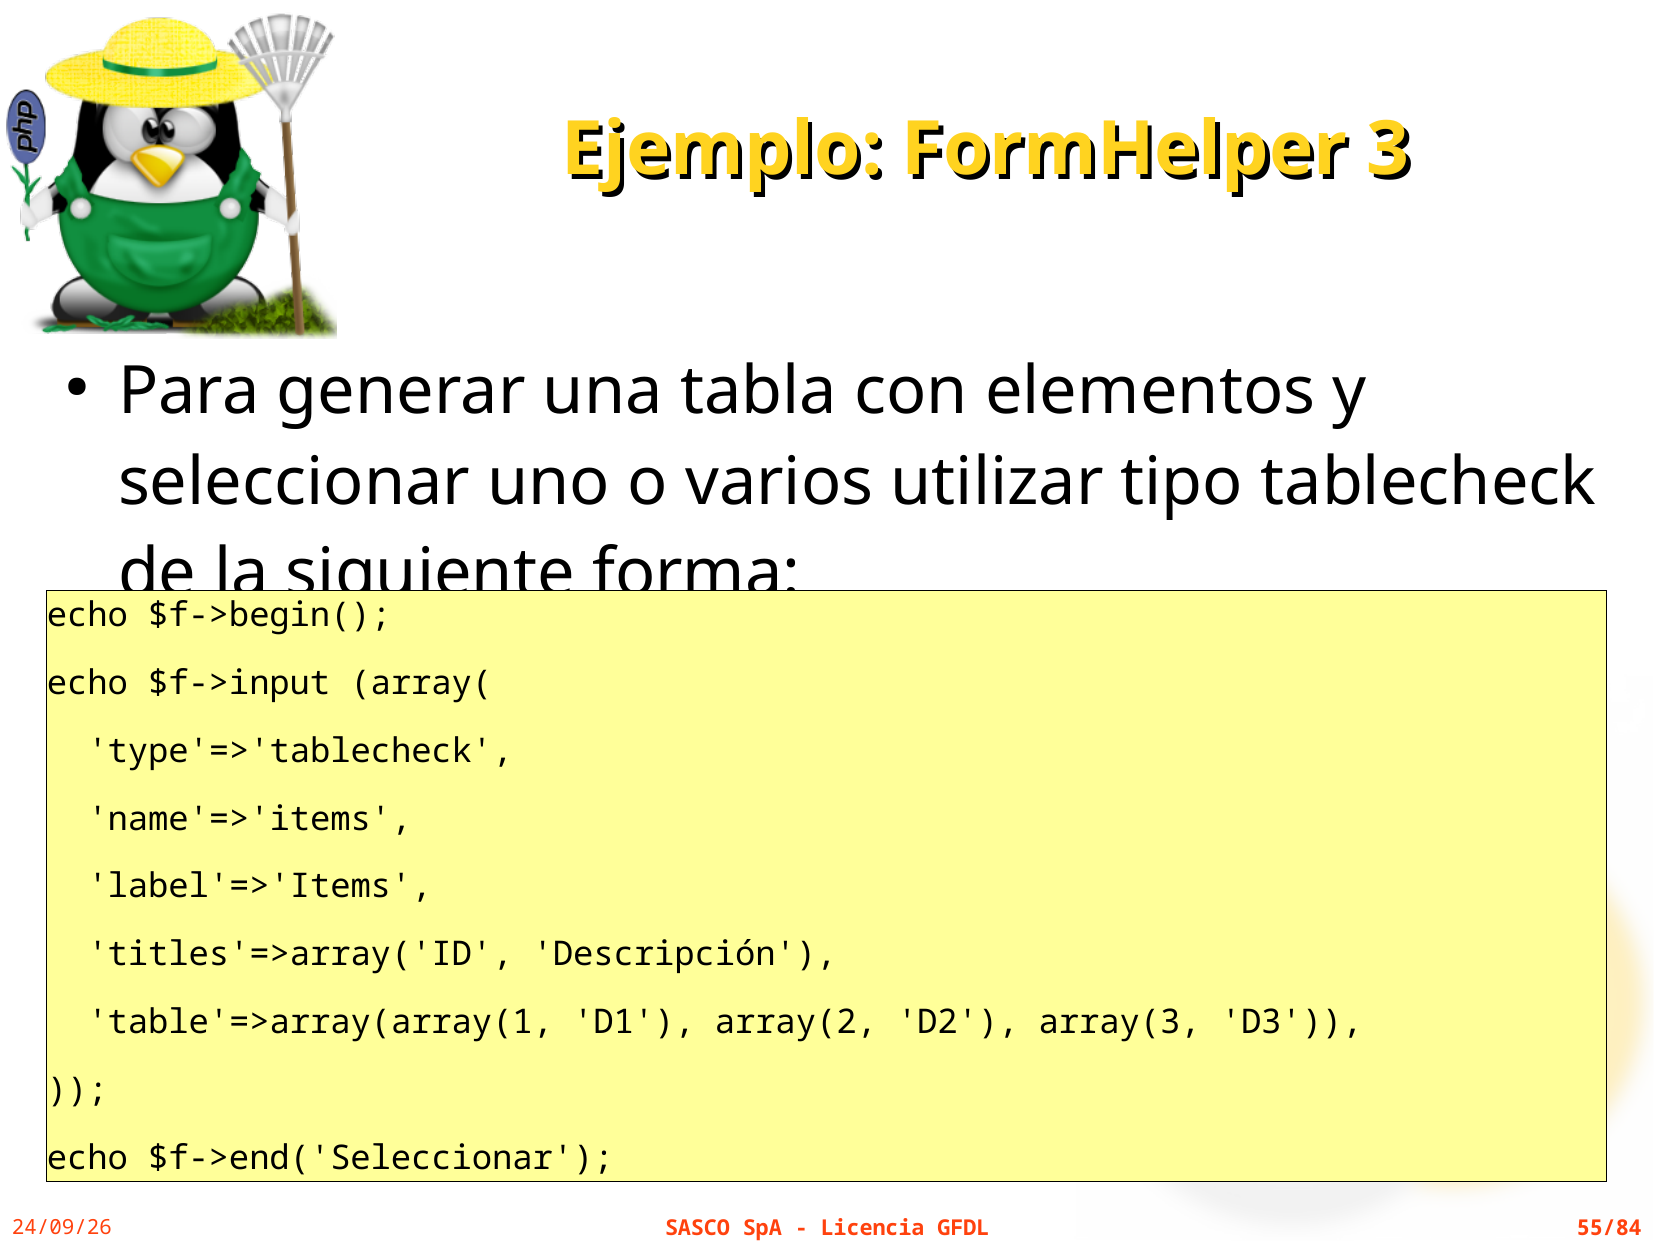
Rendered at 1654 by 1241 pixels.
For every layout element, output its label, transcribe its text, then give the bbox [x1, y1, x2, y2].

title Ejemplo: FormHelper 3 [366, 35, 1607, 257]
picture [4, 5, 337, 339]
list echo $f->begin(); echo $f->input (array( 'type'=>'tablecheck', 'name'=>'items', 'label'=>'Items', 'titles'=>array('ID', 'Descripción'), 'table'=>array(array(1, 'D1'), array(2, 'D2'), array(3, 'D3')), )); echo $f->end('Seleccionar'); [46, 590, 1607, 1182]
picture [1074, 657, 1654, 1241]
list Para generar una tabla con elementos y seleccionar uno o varios utilizar tipo tablecheck de la siguiente forma: [47, 342, 1607, 590]
